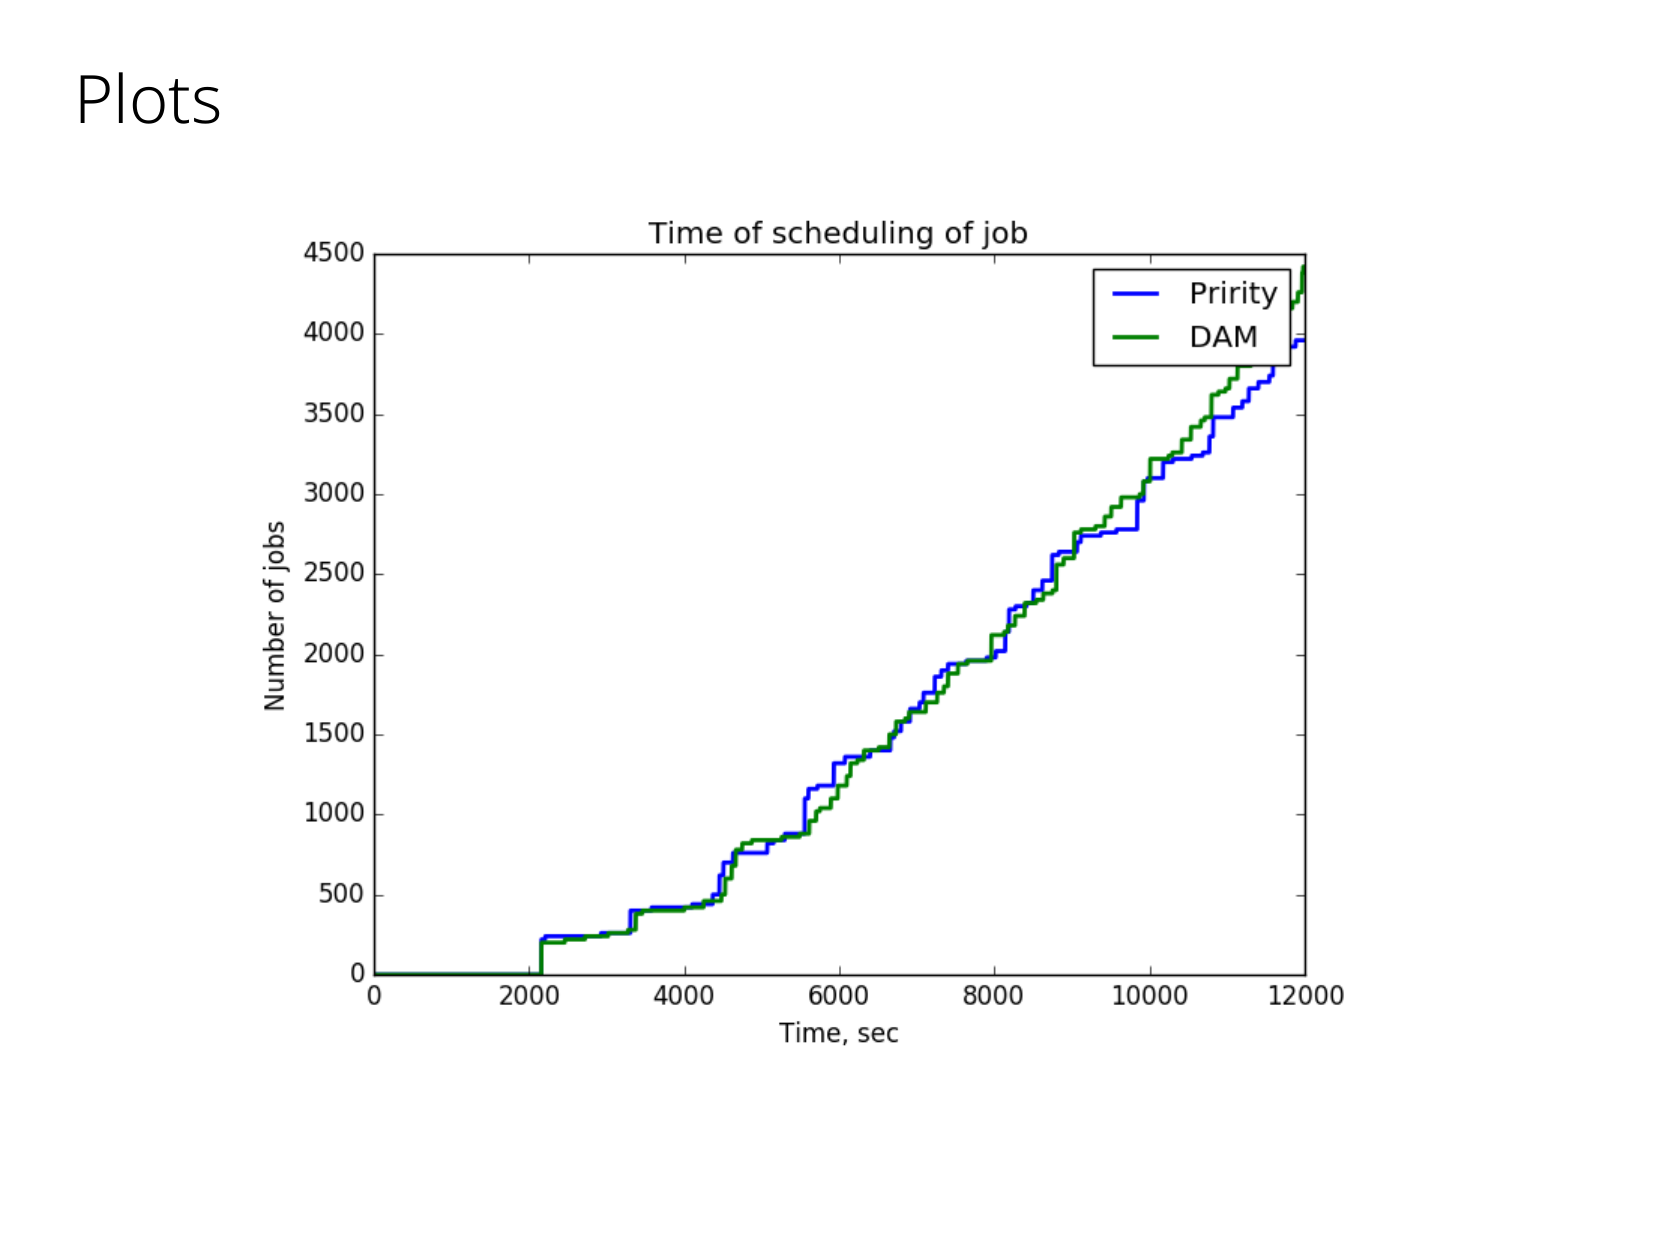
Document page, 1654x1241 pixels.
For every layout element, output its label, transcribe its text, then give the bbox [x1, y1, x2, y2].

picture [224, 164, 1425, 1065]
text_box Plots [59, 44, 1560, 143]
